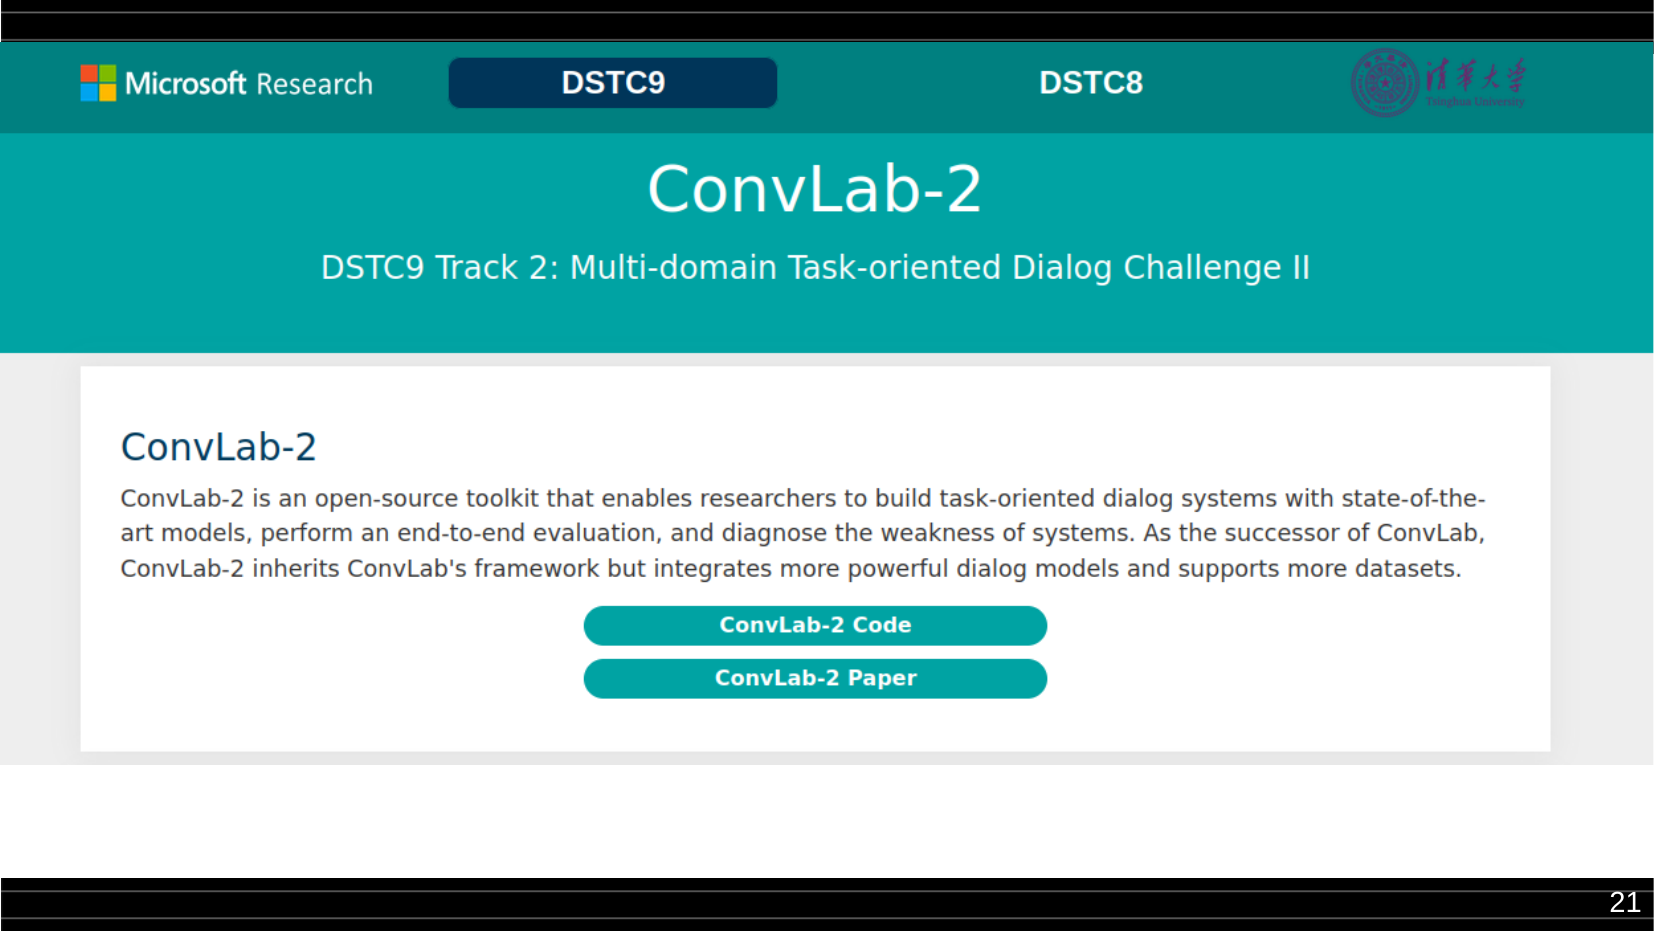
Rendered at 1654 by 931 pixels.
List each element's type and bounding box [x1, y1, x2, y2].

picture [1, 878, 1654, 931]
picture [0, 0, 1654, 766]
